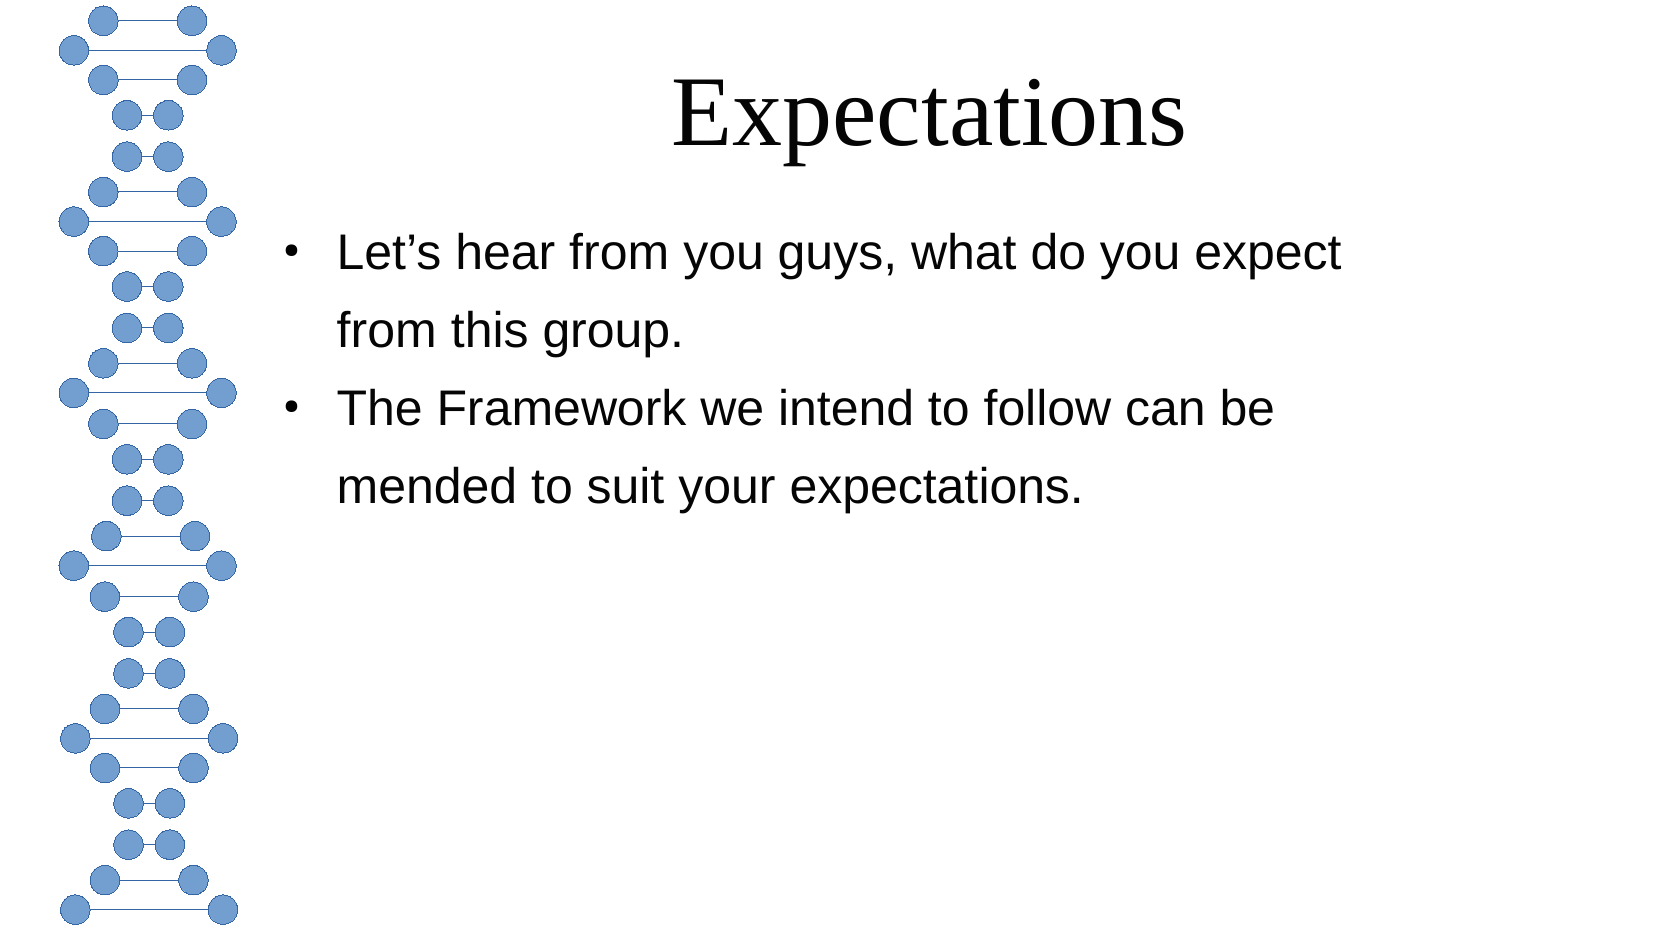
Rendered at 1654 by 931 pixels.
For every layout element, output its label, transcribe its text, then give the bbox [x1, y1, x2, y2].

list Let’s hear from you guys, what do you expect from this group. The Framework we intend to follow can be mended to suit your expectations. [265, 224, 1595, 764]
title Expectations [265, 35, 1595, 189]
